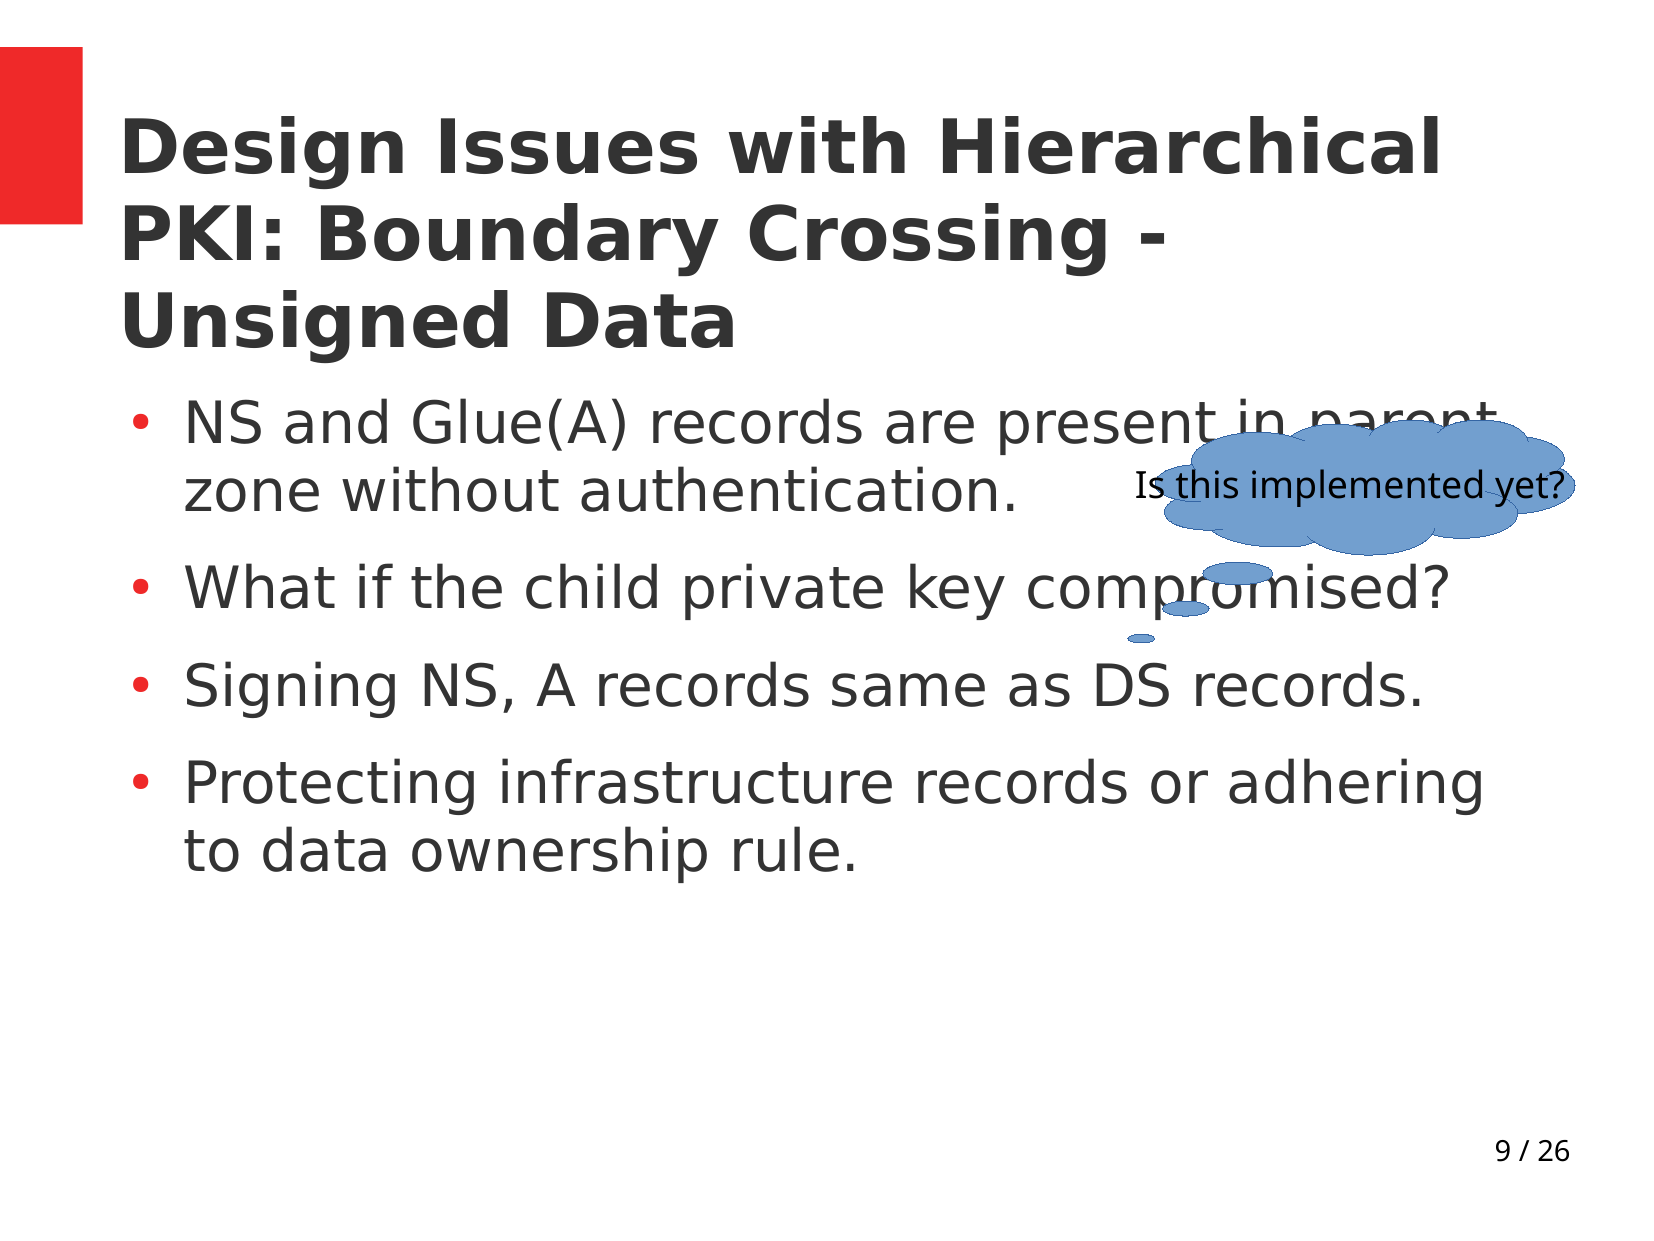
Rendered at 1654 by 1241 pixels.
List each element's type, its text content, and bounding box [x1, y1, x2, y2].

text_box Is this implemented yet? [1155, 420, 1576, 556]
text_box Is this implemented yet? [1202, 562, 1273, 585]
title Design Issues with Hierarchical PKI: Boundary Crossing - Unsigned Data [118, 103, 1571, 366]
text_box Is this implemented yet? [1162, 601, 1210, 617]
list NS and Glue(A) records are present in parent zone without authentication. What if the child private key compromised? Signing NS, A records same as DS records. Protecting infrastructure records or adhering to data ownership rule. [112, 390, 1531, 1110]
